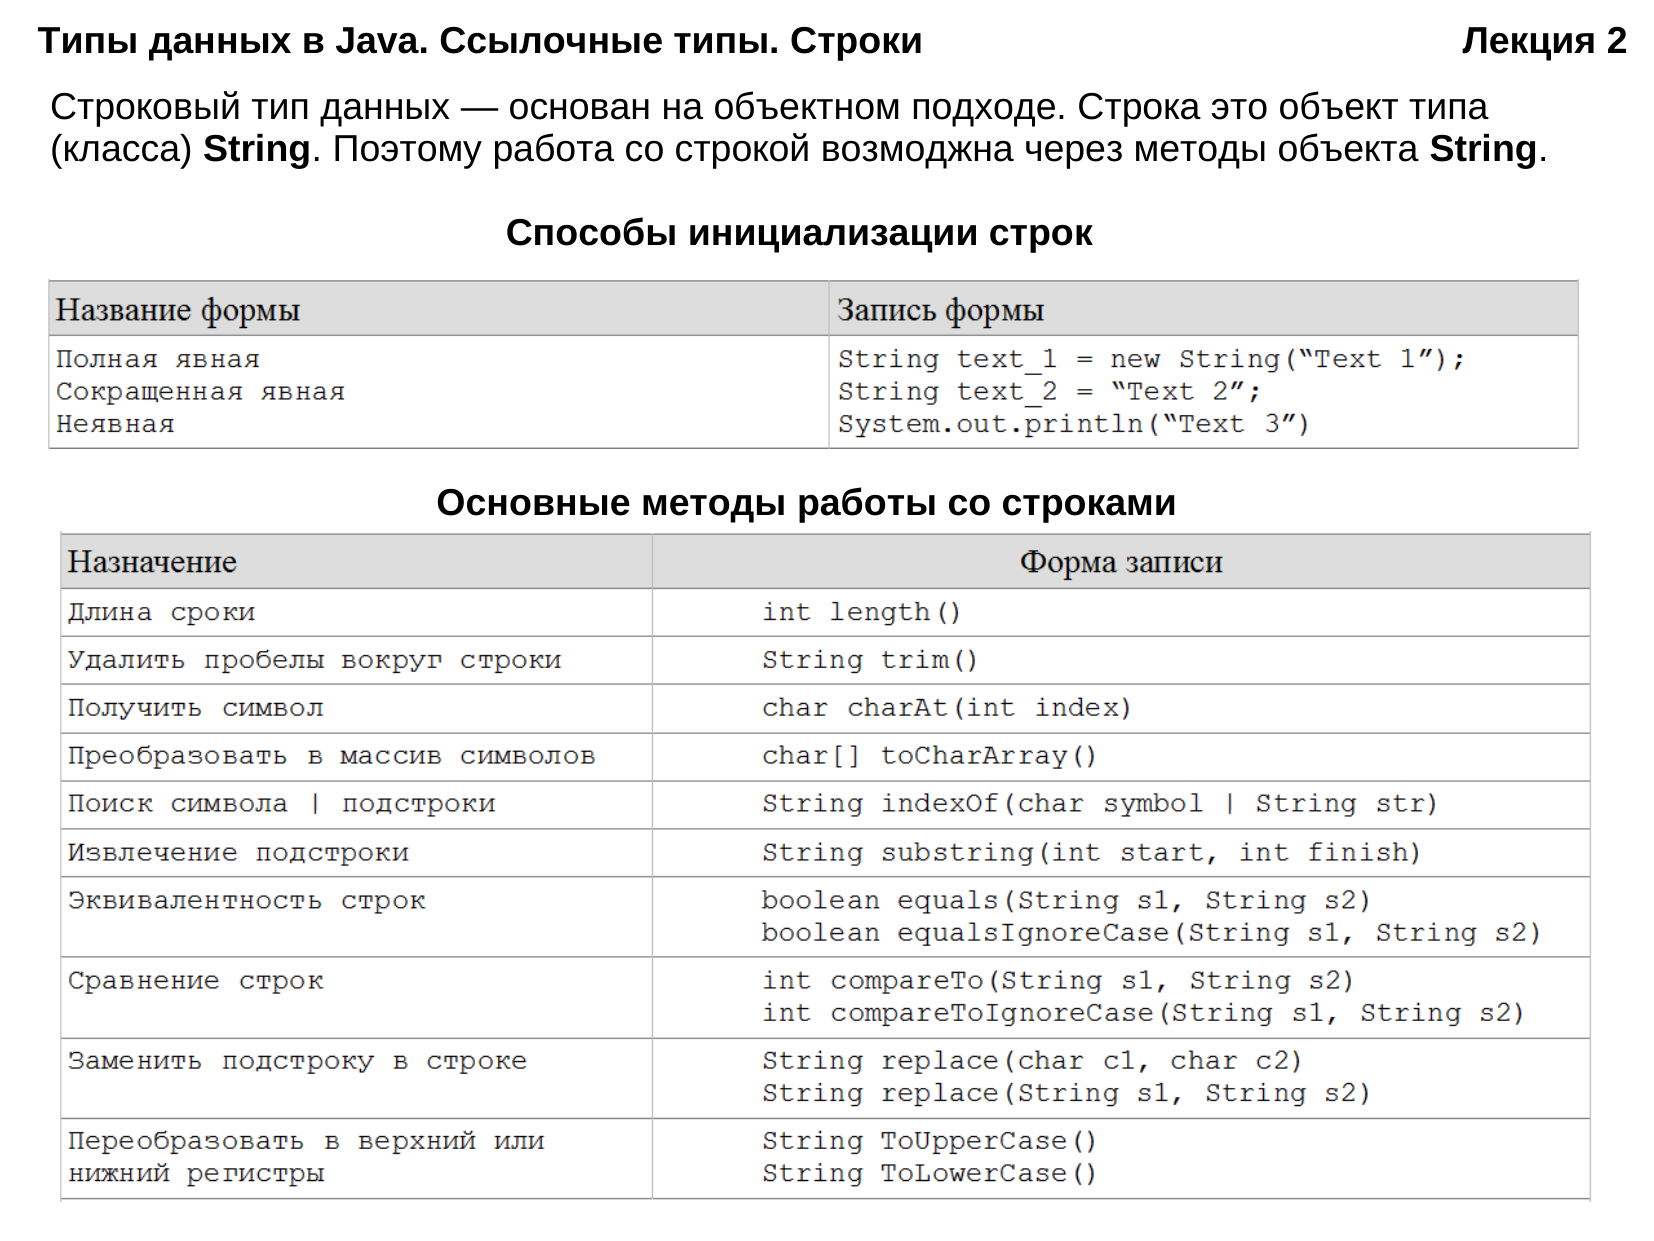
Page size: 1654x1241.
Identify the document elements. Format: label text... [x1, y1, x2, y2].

text_box Основные методы работы со строками [421, 474, 1191, 532]
picture [59, 531, 1595, 1202]
text_box Типы данных в Java. Ссылочные типы. Строки Лекция 2 [35, 24, 1630, 96]
text_box Строковый тип данных — основан на объектном подходе. Строка это объект типа (класса) String. Поэтому работа со строкой возмоджна через методы объекта String. Способы инициализации строк [35, 78, 1564, 261]
picture [47, 279, 1583, 449]
